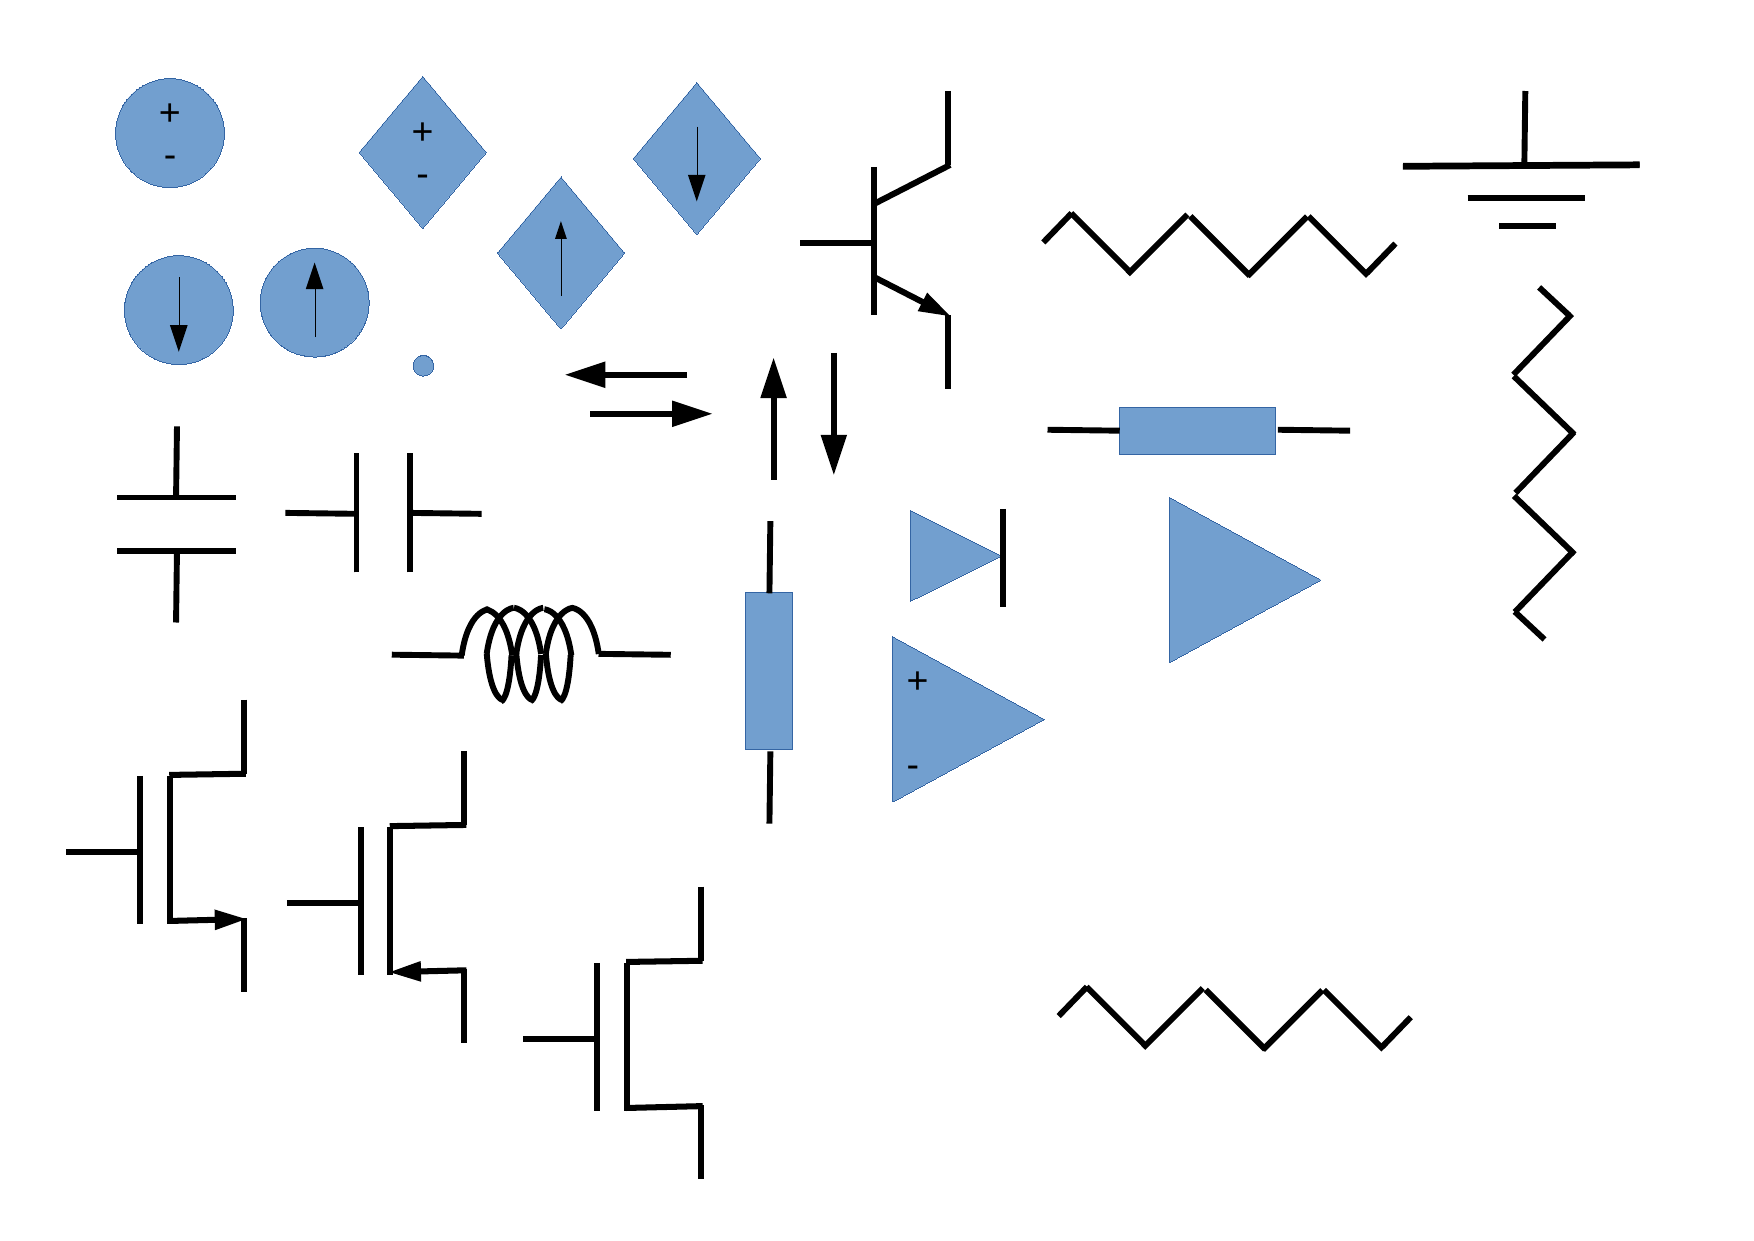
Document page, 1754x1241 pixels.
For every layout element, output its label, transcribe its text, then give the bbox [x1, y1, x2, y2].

text_box [260, 248, 370, 358]
text_box [745, 592, 793, 750]
text_box [413, 355, 434, 377]
text_box + - [359, 76, 487, 229]
text_box [124, 255, 234, 365]
text_box [633, 82, 761, 235]
text_box [497, 176, 625, 329]
text_box [892, 794, 908, 802]
text_box [944, 664, 1045, 775]
text_box [910, 510, 1000, 602]
text_box + - [891, 652, 944, 794]
text_box [892, 636, 921, 652]
text_box [98, 866, 395, 1172]
text_box [800, 86, 1097, 392]
text_box + - [115, 78, 225, 188]
text_box [1169, 497, 1321, 663]
text_box [1119, 407, 1276, 455]
